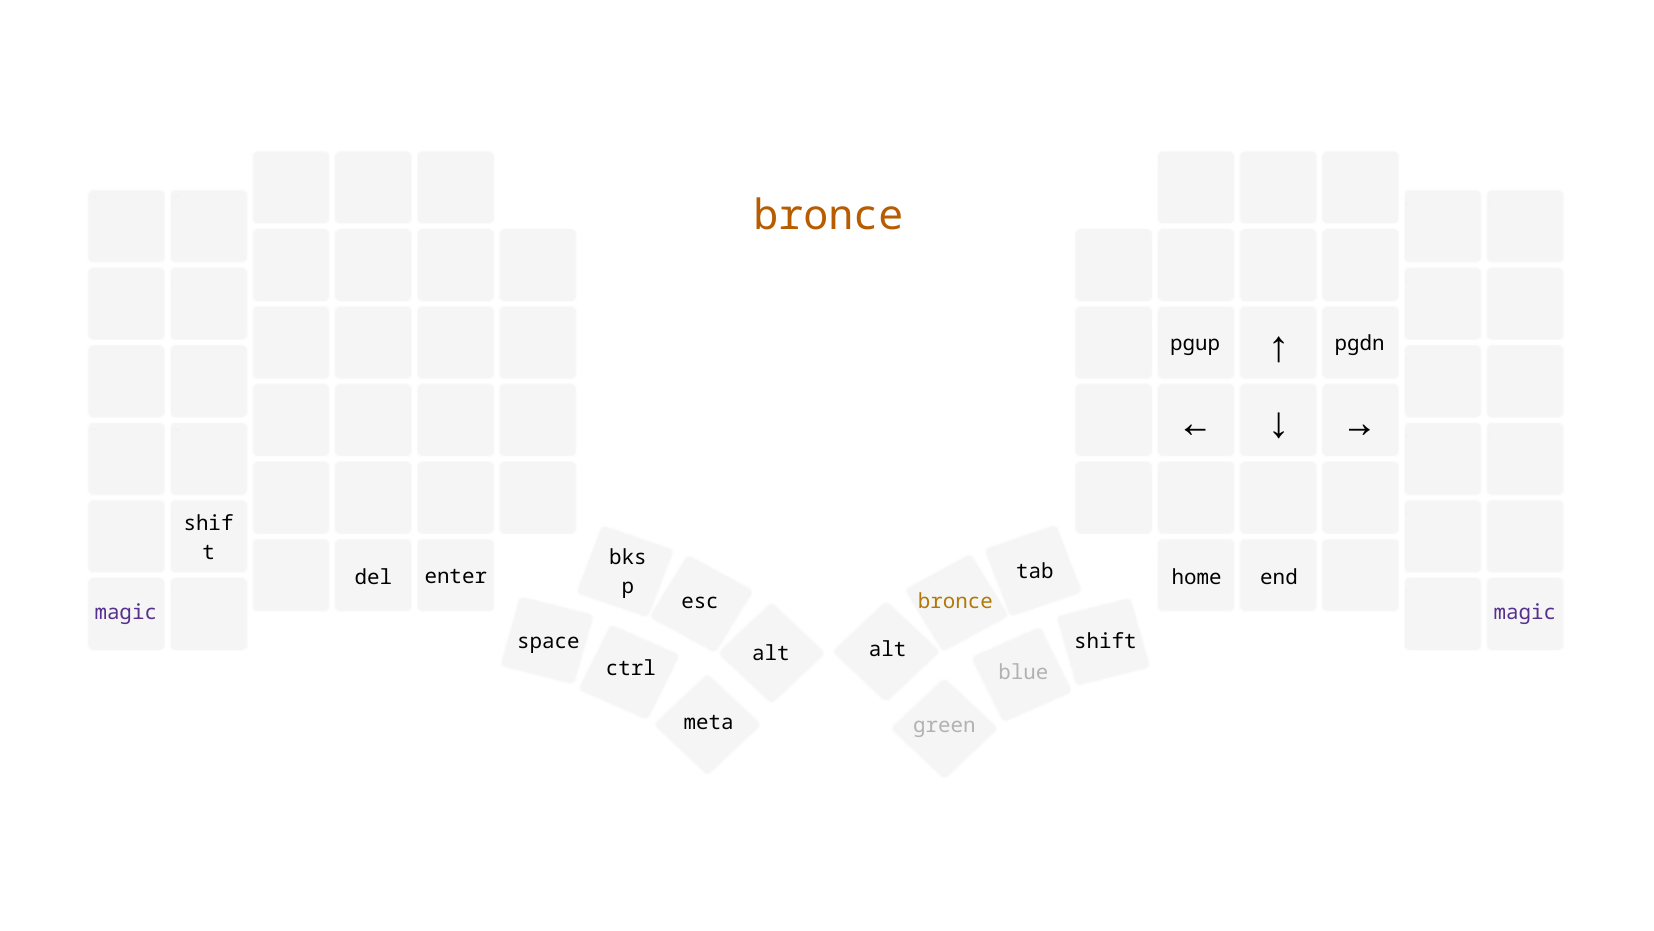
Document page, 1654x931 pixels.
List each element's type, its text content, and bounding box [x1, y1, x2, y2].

text_box shift [162, 504, 255, 570]
text_box end [1243, 548, 1314, 604]
text_box tab [999, 543, 1070, 598]
text_box ↓ [1243, 387, 1314, 454]
text_box pgup [1153, 311, 1237, 375]
text_box enter [401, 544, 510, 608]
text_box esc [664, 573, 736, 628]
text_box bronce [738, 157, 916, 270]
text_box ctrl [586, 636, 676, 700]
text_box home [1155, 544, 1238, 608]
text_box pgdn [1318, 310, 1401, 374]
text_box alt [735, 624, 807, 680]
text_box → [1324, 388, 1395, 454]
text_box meta [667, 688, 750, 754]
text_box bronce [894, 568, 1017, 634]
text_box ↑ [1243, 311, 1314, 377]
text_box alt [829, 615, 946, 681]
text_box magic [77, 578, 175, 645]
text_box ← [1159, 388, 1231, 454]
text_box magic [1476, 578, 1574, 646]
text_box space [494, 609, 603, 673]
text_box shift [1044, 607, 1167, 673]
text_box del [338, 548, 409, 604]
text_box green [888, 692, 1001, 758]
picture [59, 59, 1595, 872]
text_box blue [973, 638, 1073, 704]
text_box bksp [588, 538, 668, 604]
